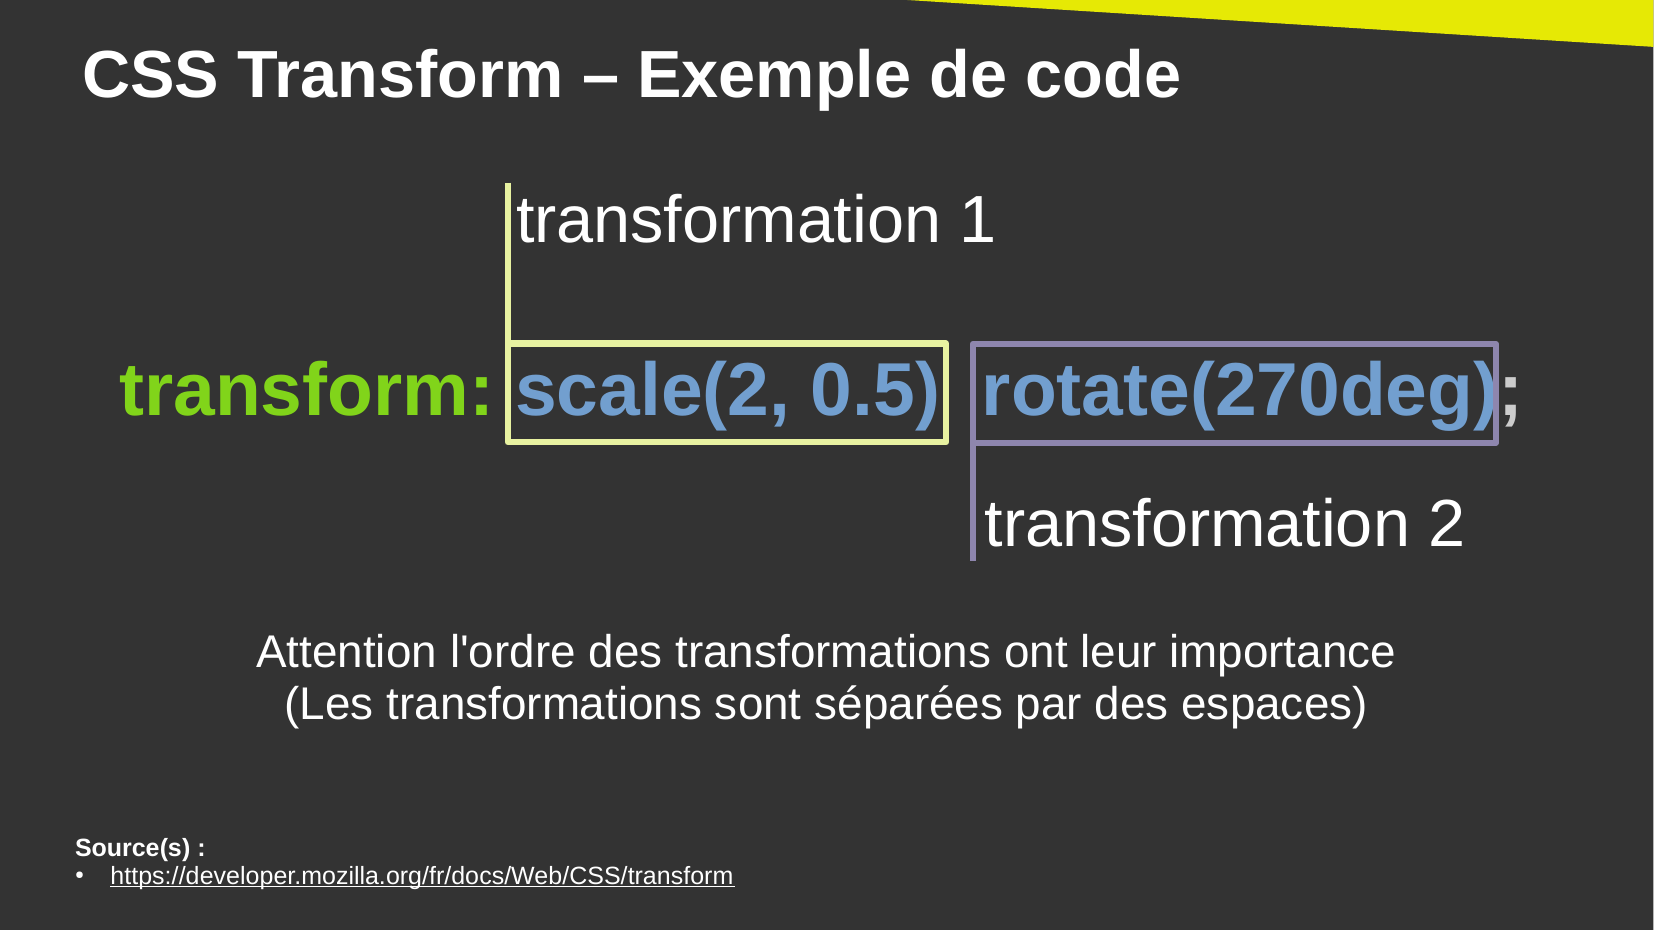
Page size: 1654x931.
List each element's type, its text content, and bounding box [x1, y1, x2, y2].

text_box Attention l'ordre des transformations ont leur importance (Les transformations sont séparées par des espaces) [23, 618, 1630, 737]
text_box Source(s) : https://developer.mozilla.org/fr/docs/Web/CSS/transform [60, 826, 1546, 898]
text_box [907, 0, 1654, 47]
title CSS Transform – Exemple de code [82, 37, 1571, 114]
text_box transform: scale(2, 0.5) rotate(270deg); [48, 339, 505, 439]
text_box transform: scale(2, 0.5) rotate(270deg); [511, 347, 943, 439]
title transformation 1 [516, 182, 1004, 333]
title transformation 2 [984, 486, 1493, 562]
text_box transform: scale(2, 0.5) rotate(270deg); [511, 339, 1595, 439]
text_box transform: scale(2, 0.5) rotate(270deg); [976, 347, 1493, 439]
